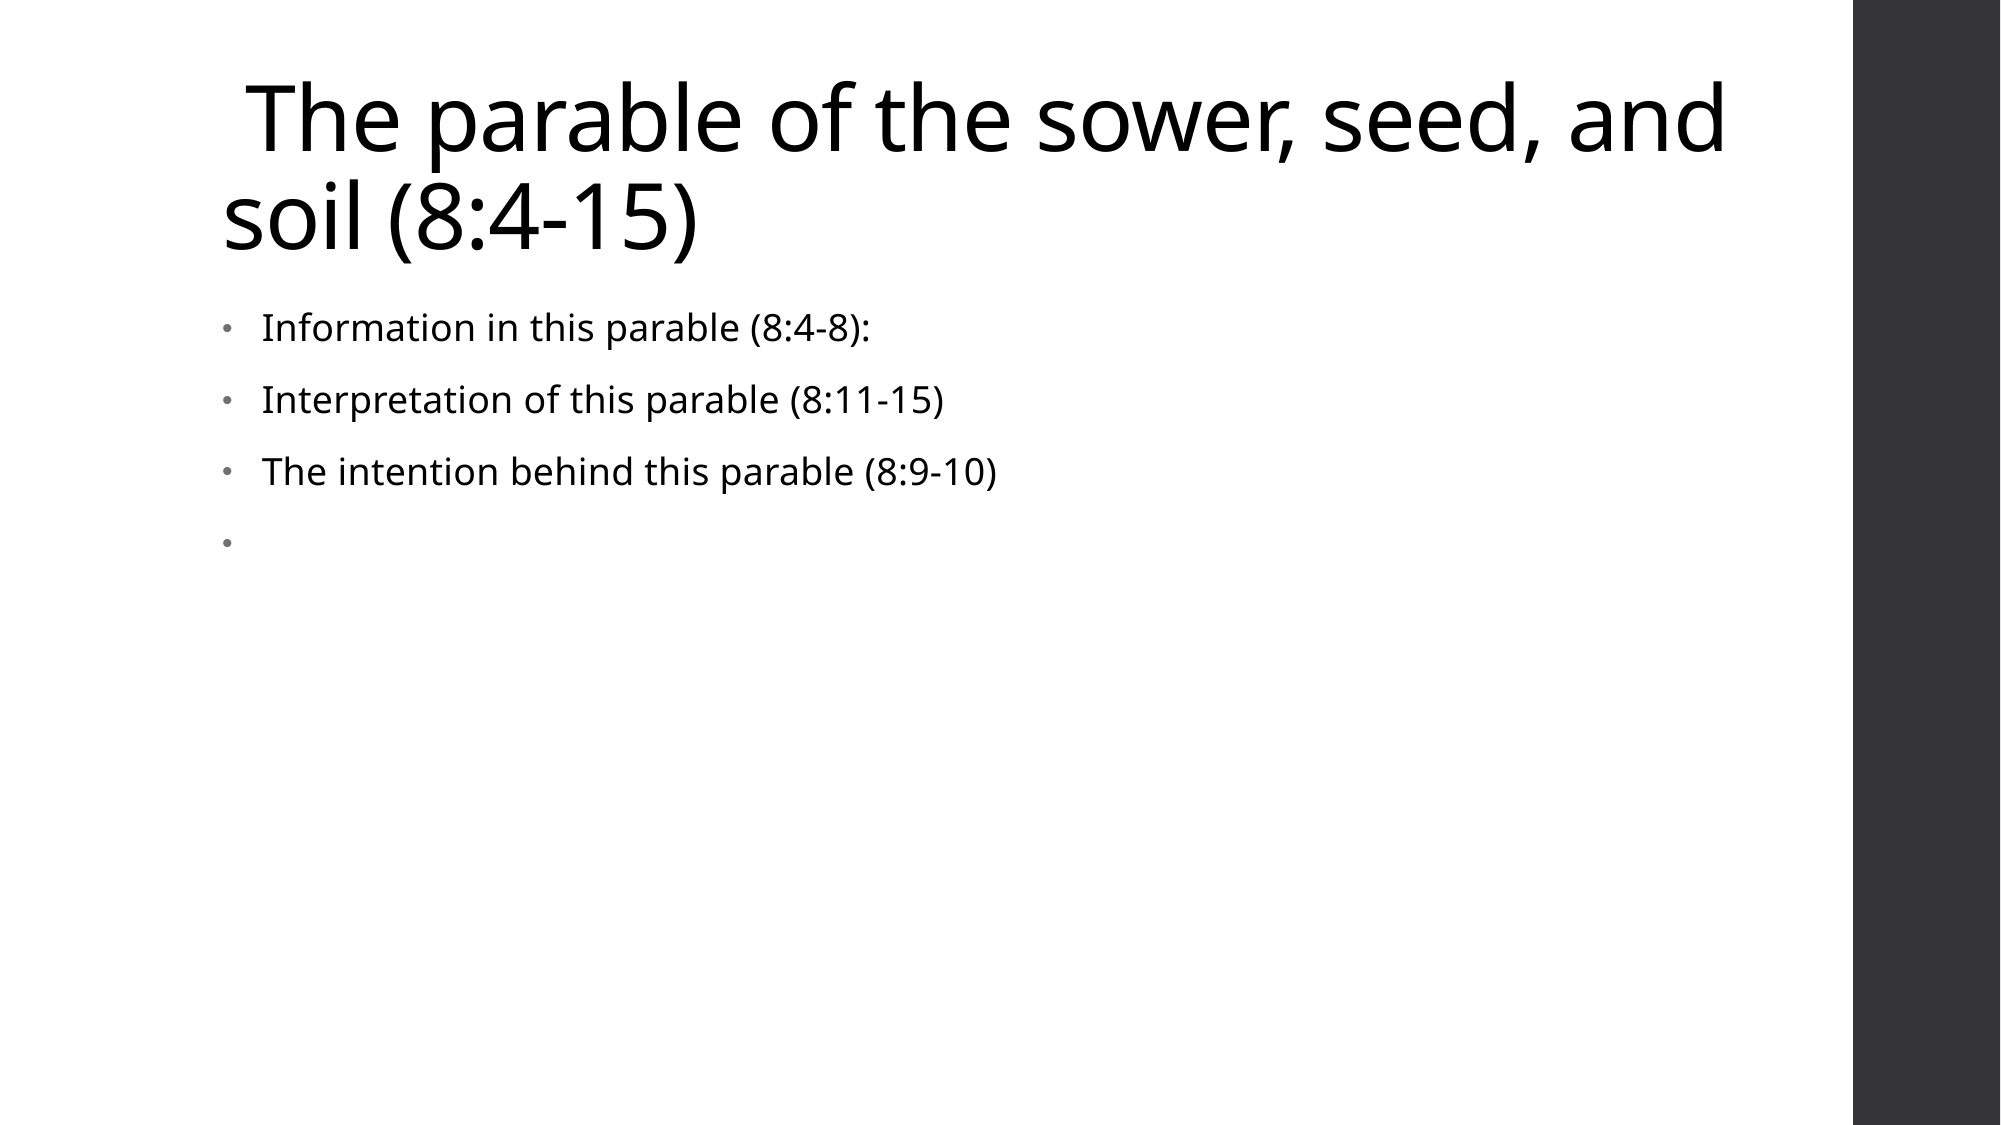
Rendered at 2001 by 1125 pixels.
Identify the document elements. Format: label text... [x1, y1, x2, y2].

list Information in this parable (8:4-8): Interpretation of this parable (8:11-15) The intention behind this parable (8:9-10) [206, 299, 1617, 1014]
title The parable of the sower, seed, and soil (8:4-15) [206, 60, 1797, 278]
